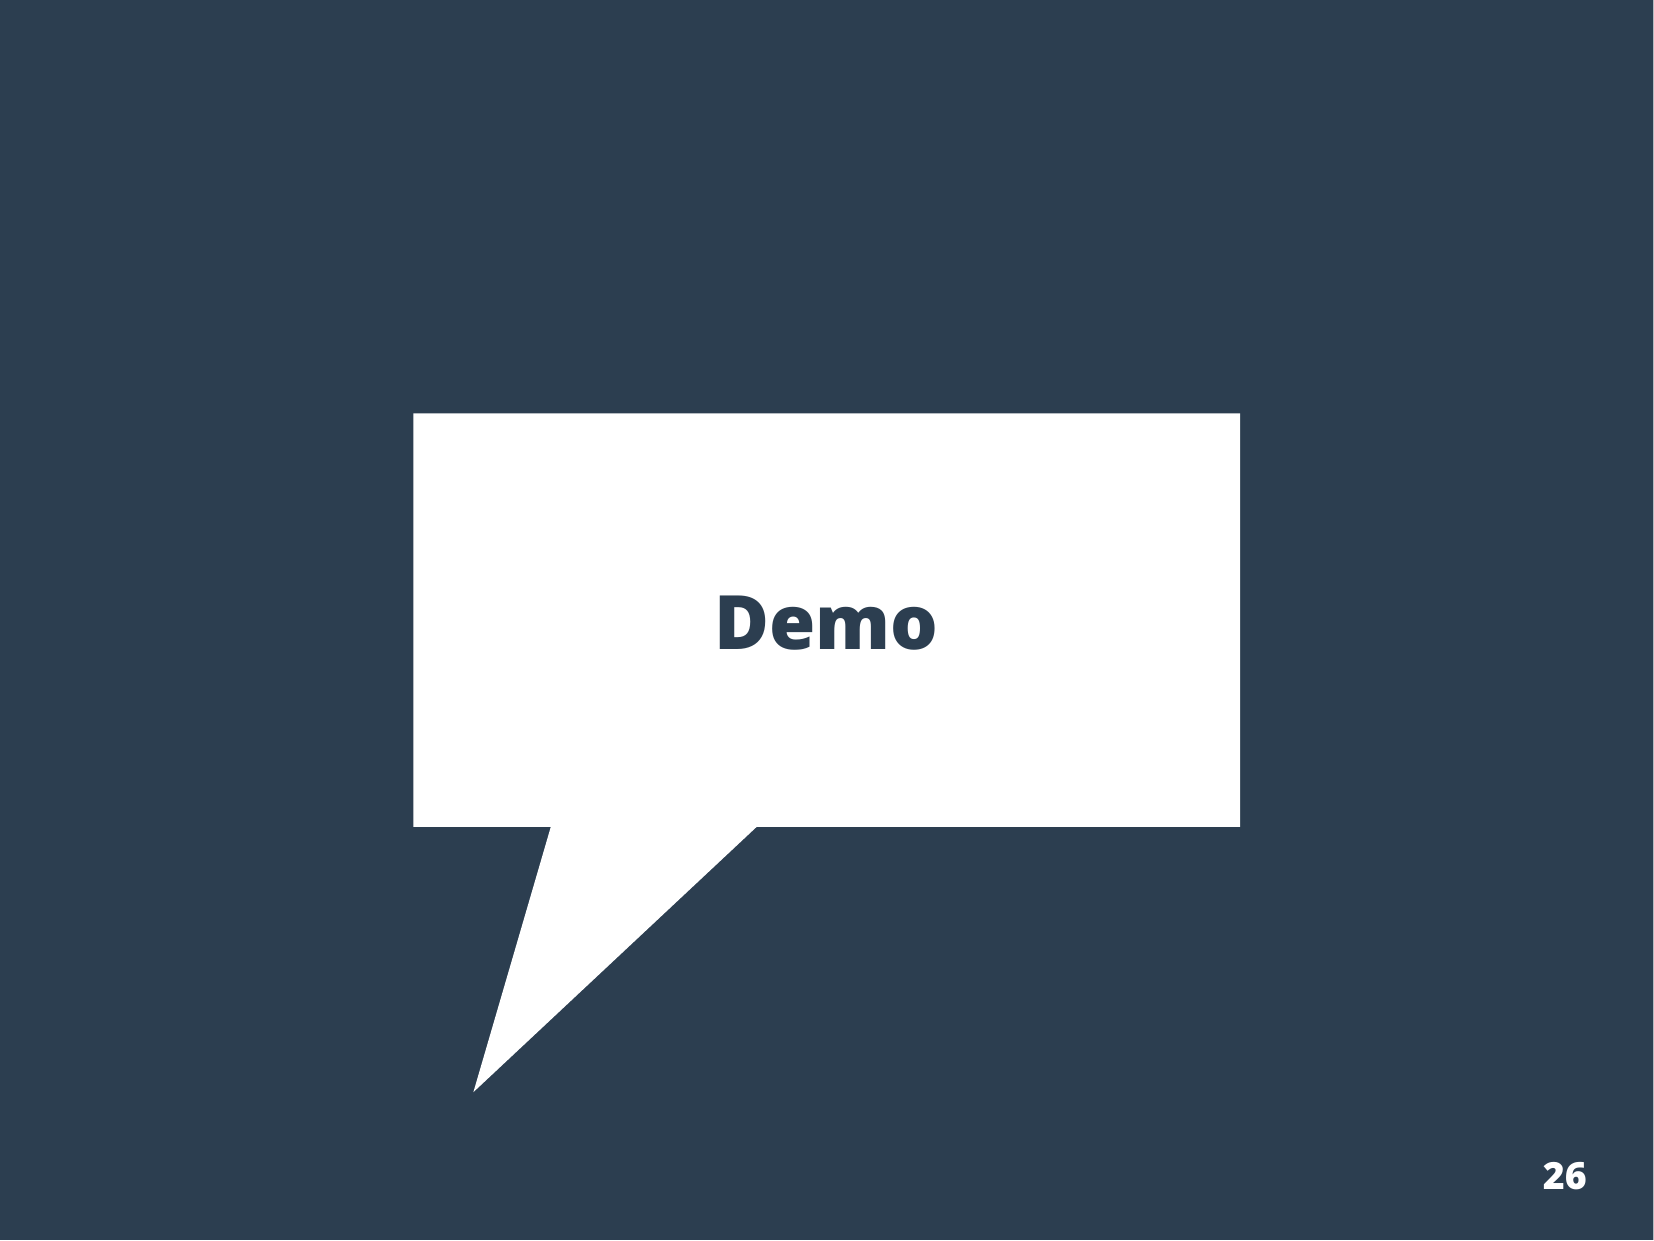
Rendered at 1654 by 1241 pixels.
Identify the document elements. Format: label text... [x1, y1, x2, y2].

title Demo [442, 442, 1211, 798]
